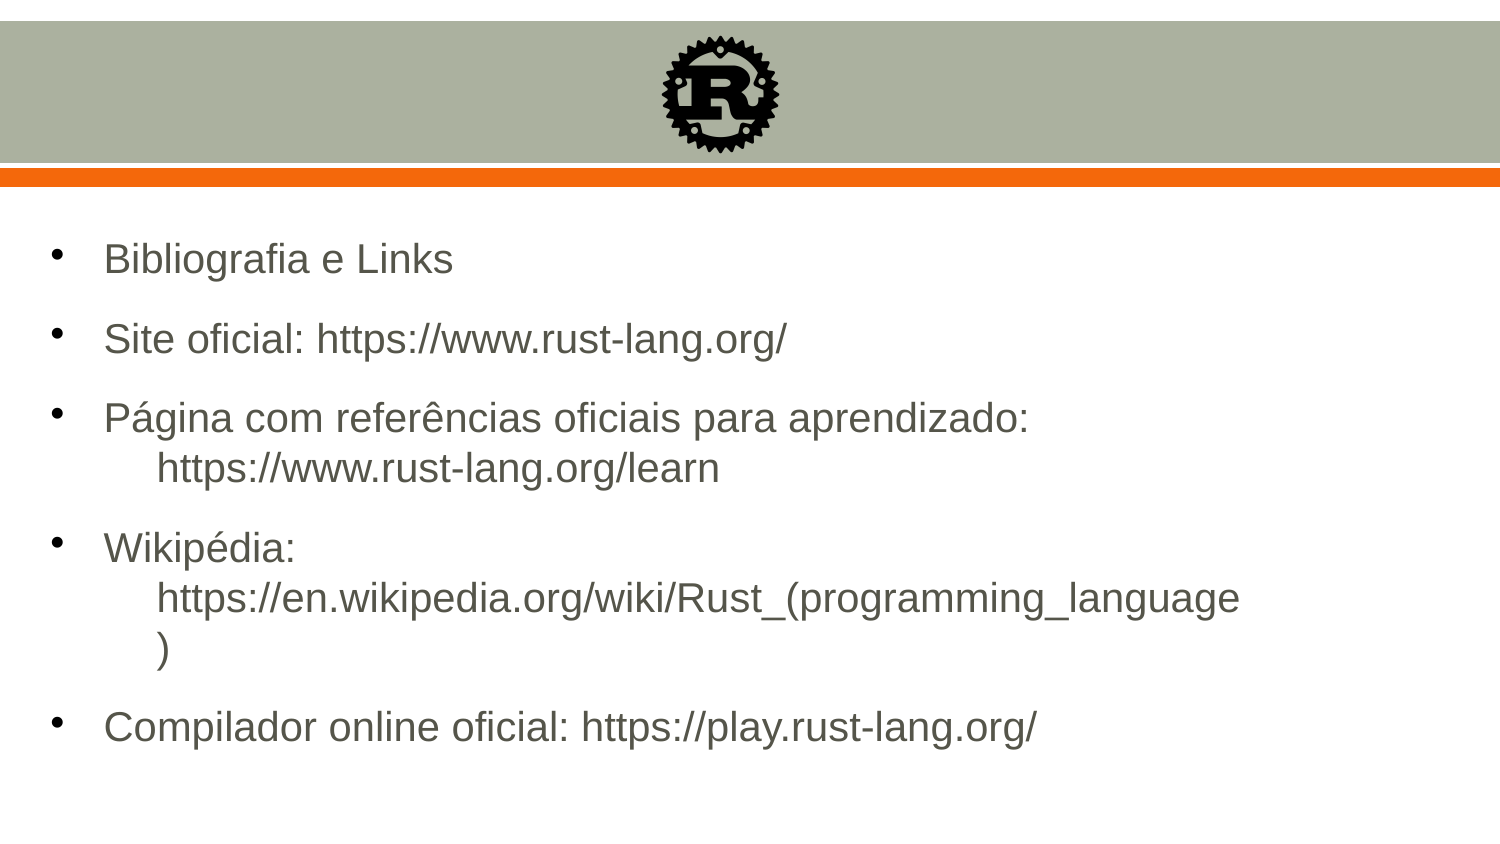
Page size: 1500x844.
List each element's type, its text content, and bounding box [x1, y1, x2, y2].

picture [661, 35, 780, 154]
text_box Bibliografia e Links Site oficial: https://www.rust-lang.org/ Página com referências oficiais para aprendizado: https://www.rust-lang.org/learn Wikipédia: https://en.wikipedia.org/wiki/Rust_(programming_language) Compilador online oficial: https://play.rust-lang.org/ [0, 224, 1264, 486]
